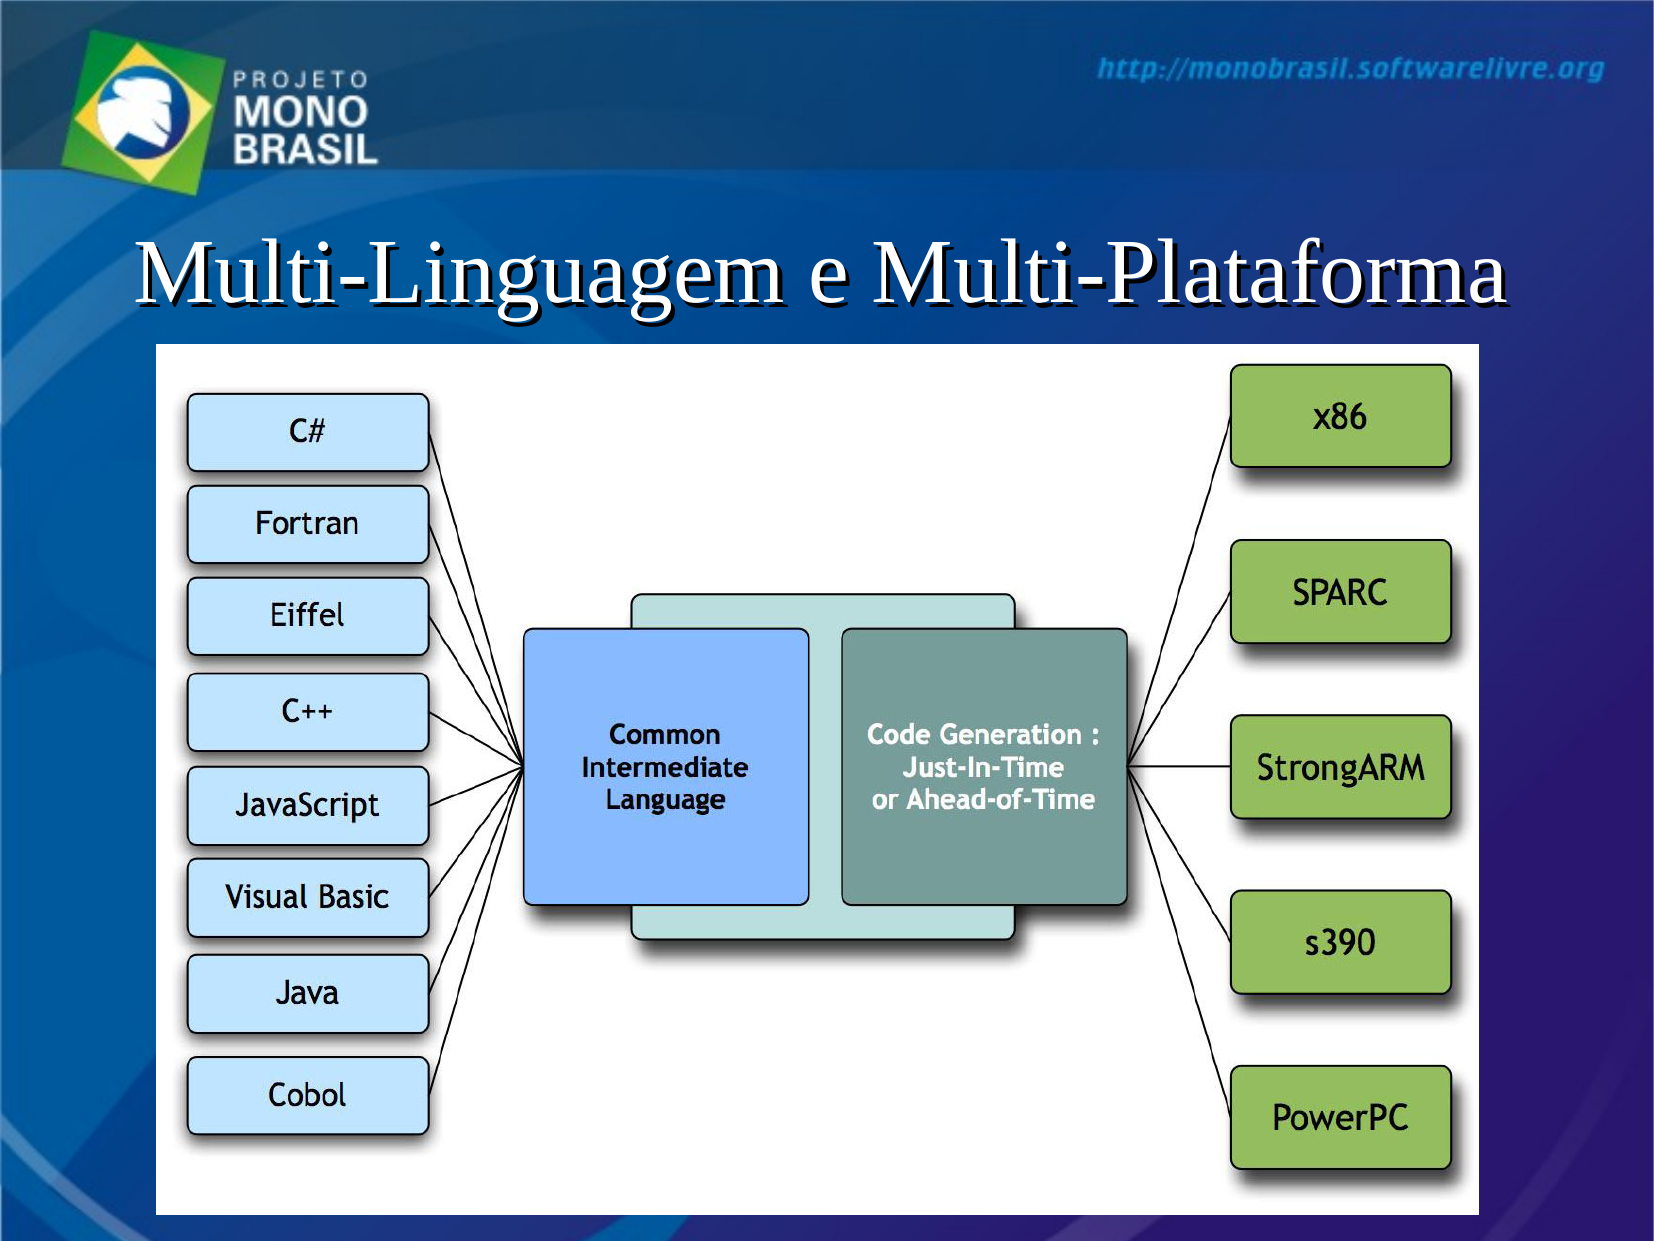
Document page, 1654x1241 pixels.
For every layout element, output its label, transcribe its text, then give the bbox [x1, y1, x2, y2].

picture [0, 0, 1654, 1241]
title Multi-Linguagem e Multi-Plataforma [115, 168, 1528, 376]
